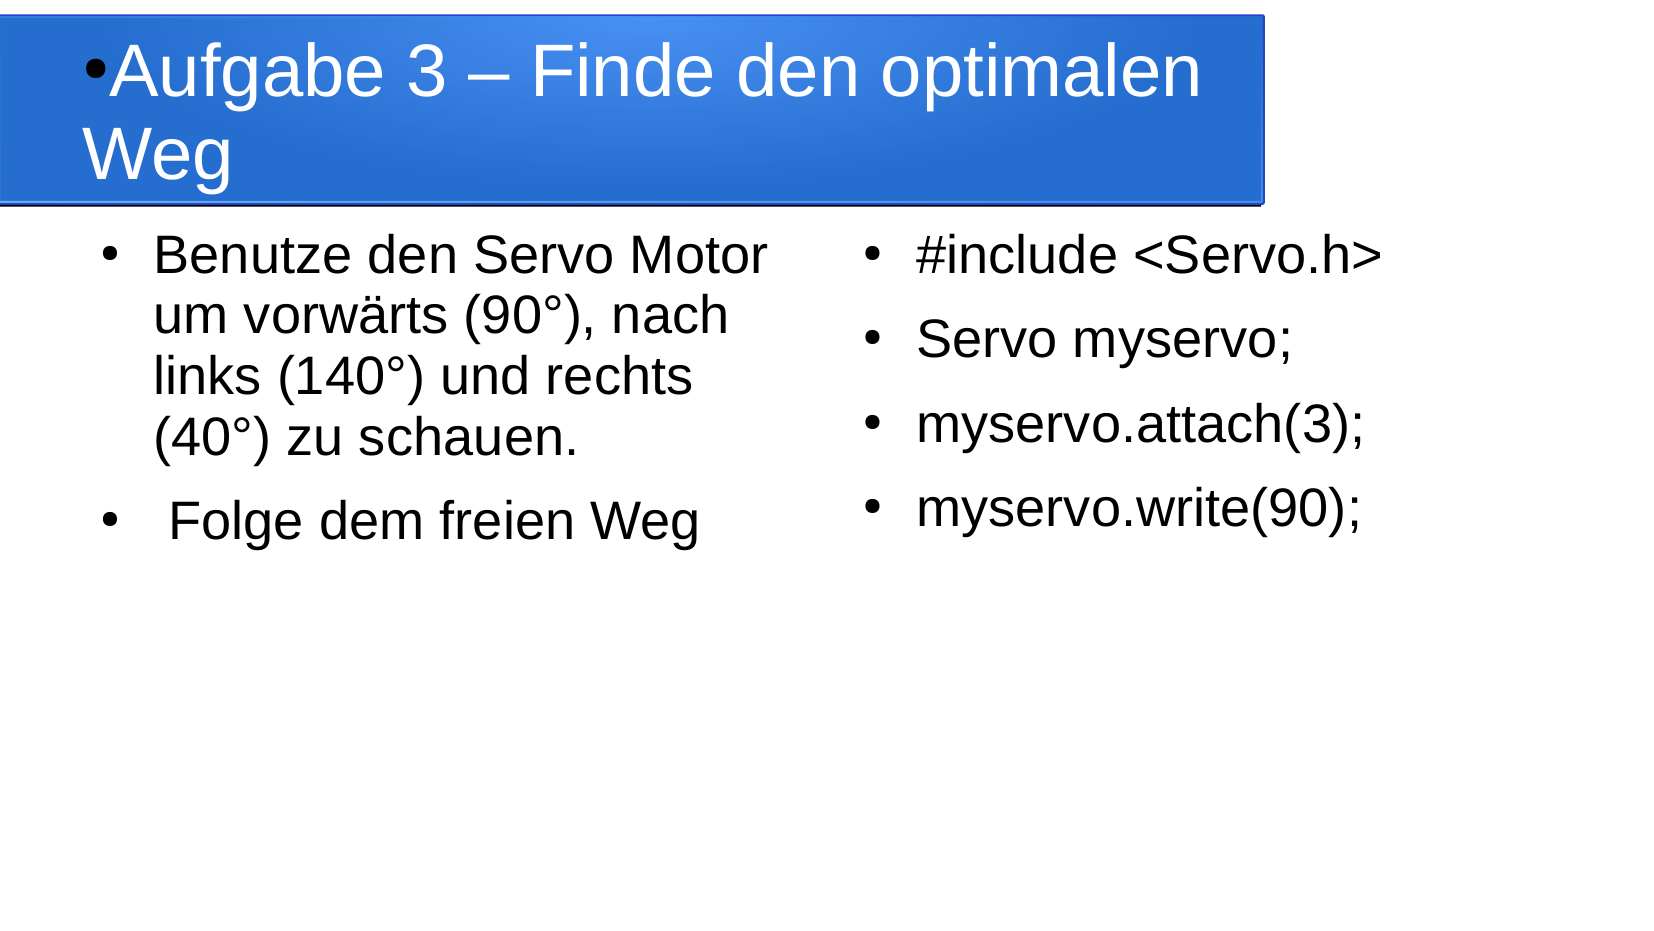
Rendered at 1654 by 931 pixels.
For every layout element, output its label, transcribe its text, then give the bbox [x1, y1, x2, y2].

list Benutze den Servo Motor um vorwärts (90°), nach links (140°) und rechts (40°) zu schauen. Folge dem freien Weg [82, 224, 809, 764]
title Aufgabe 3 – Finde den optimalen Weg [82, 29, 1235, 196]
list #include <Servo.h> Servo myservo; myservo.attach(3); myservo.write(90); [845, 224, 1572, 764]
